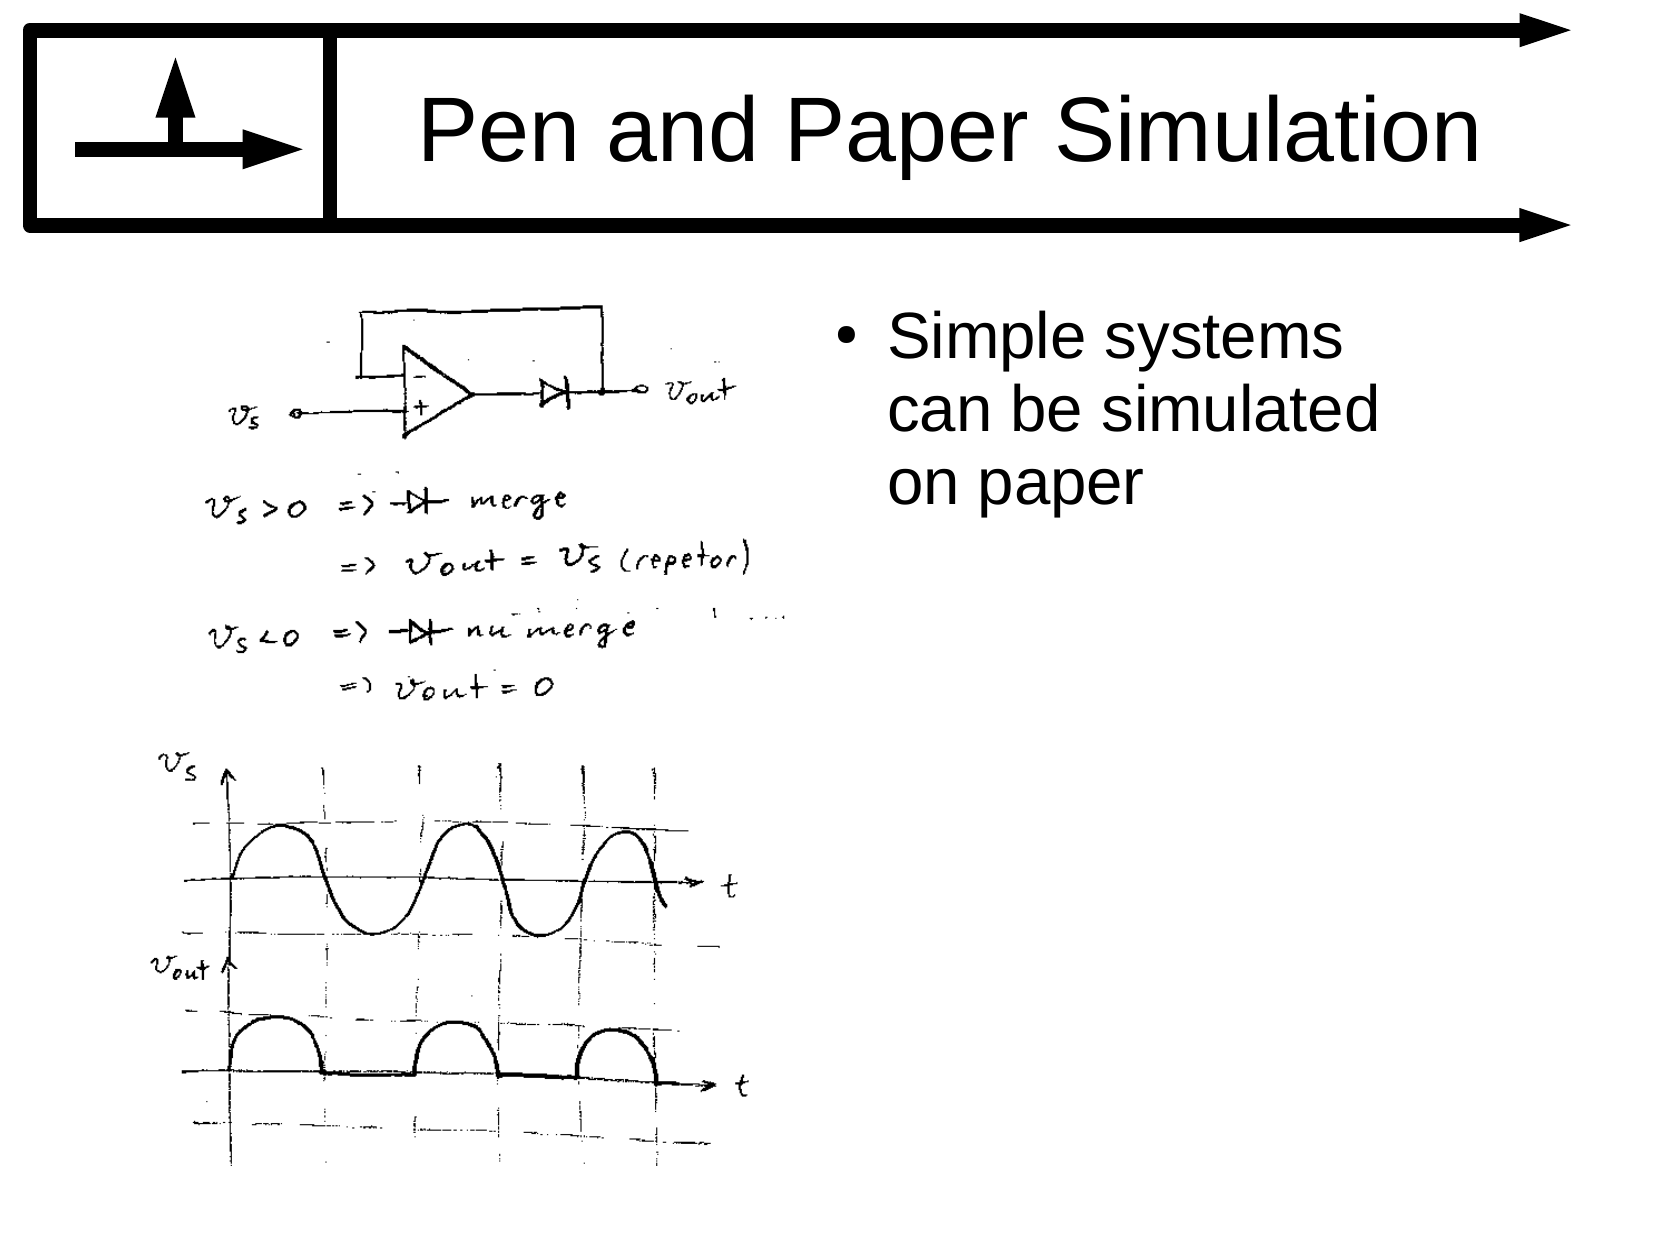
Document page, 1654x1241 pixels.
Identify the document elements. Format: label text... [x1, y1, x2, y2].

list Simple systems can be simulated on paper [817, 300, 1456, 520]
title Pen and Paper Simulation [337, 25, 1654, 233]
picture [105, 269, 811, 1166]
title Pen and Paper Simulation [206, 38, 323, 218]
